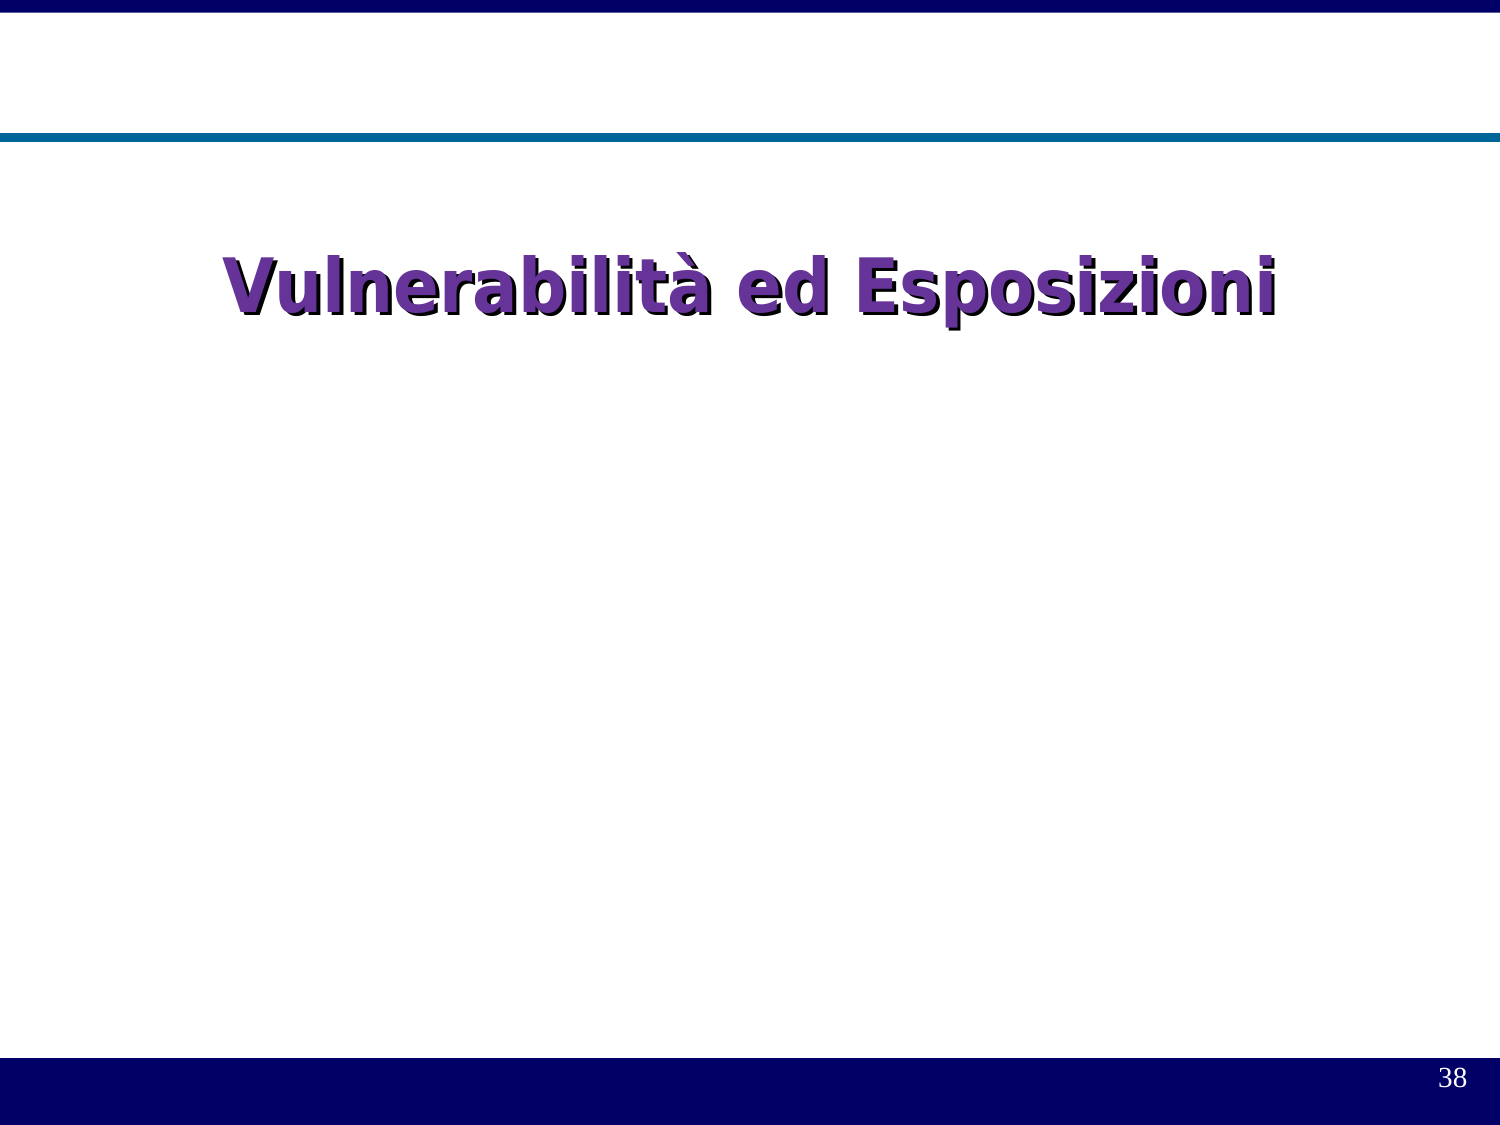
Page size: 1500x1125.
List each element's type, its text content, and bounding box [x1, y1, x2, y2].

subtitle Vulnerabilità ed Esposizioni [30, 0, 1471, 580]
